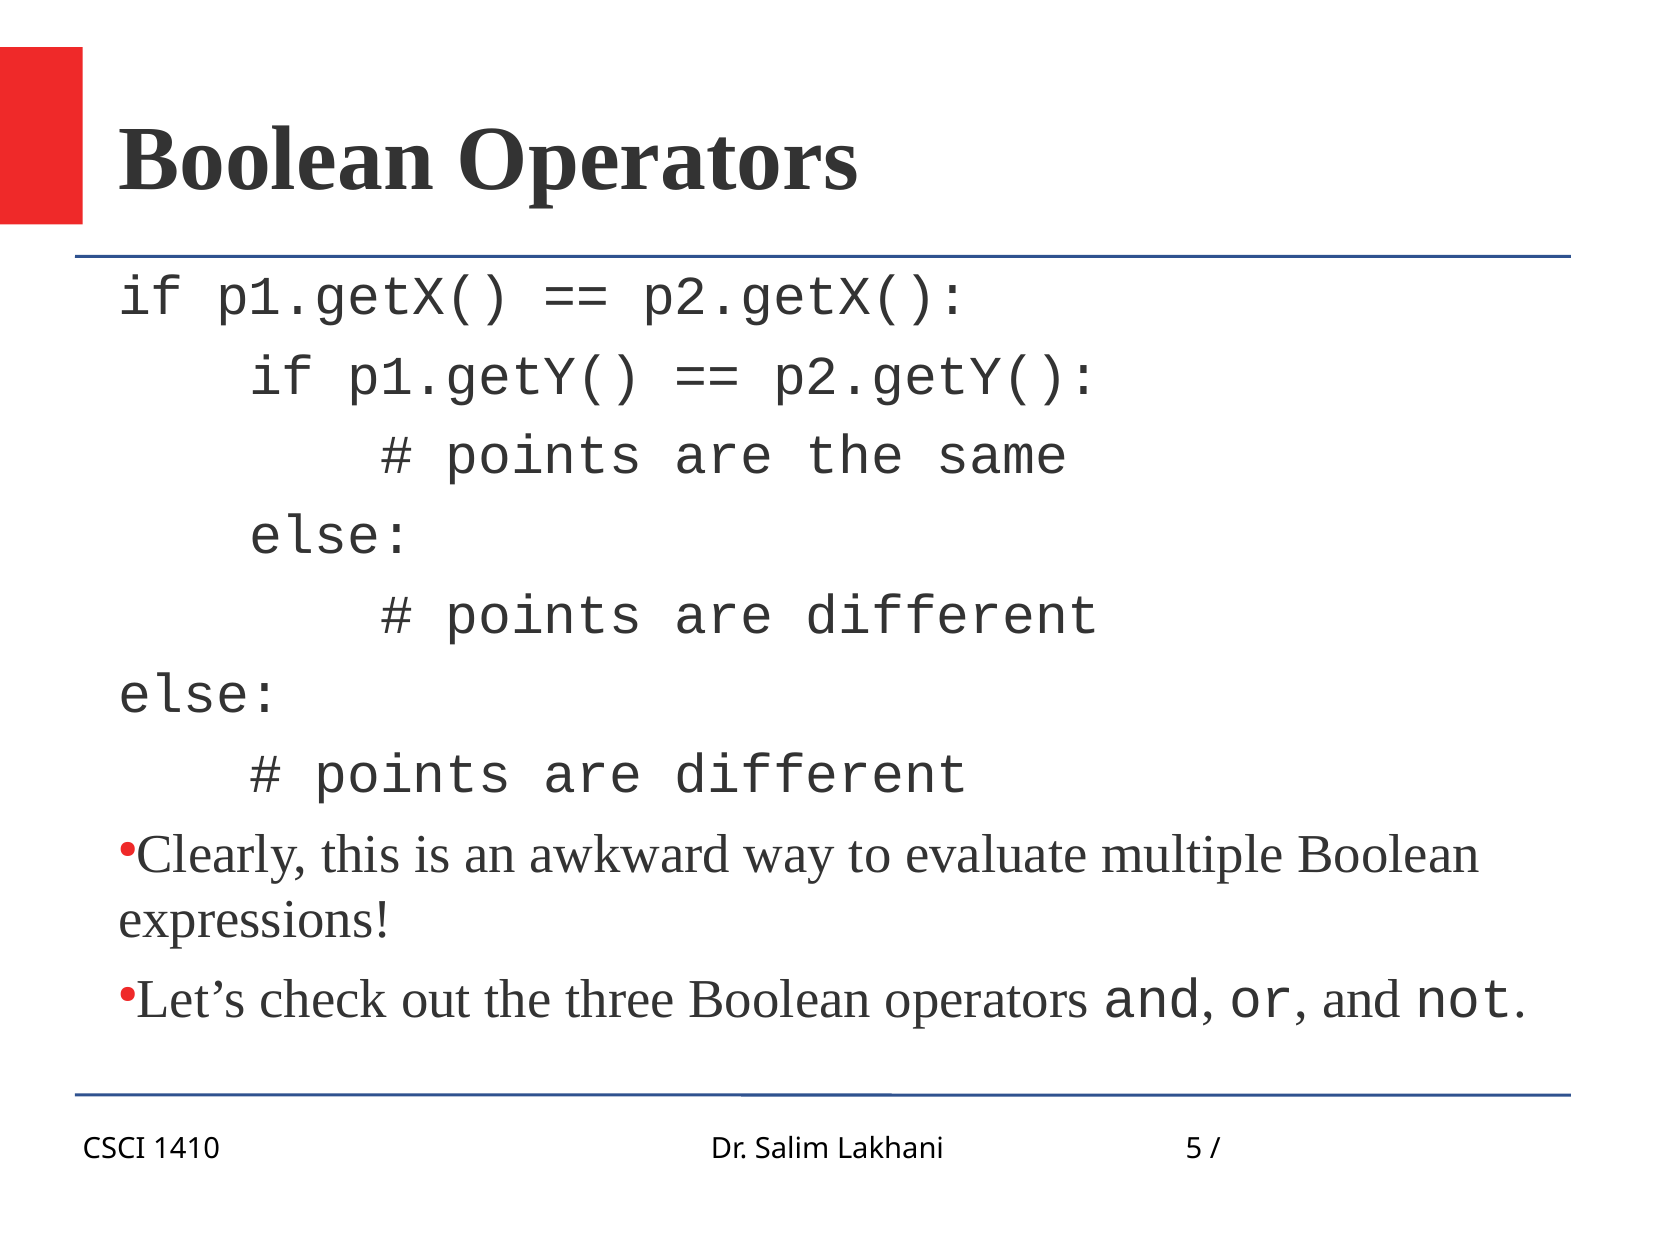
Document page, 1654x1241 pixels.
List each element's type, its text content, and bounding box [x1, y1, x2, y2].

text_box CSCI 1410 [82, 1129, 468, 1216]
text_box Dr. Salim Lakhani [565, 1129, 1090, 1216]
title Boolean Operators [118, 49, 1571, 257]
list if p1.getX() == p2.getX(): if p1.getY() == p2.getY(): # points are the same else: # points are different else: # points are different Clearly, this is an awkward way to evaluate multiple Boolean expressions! Let’s check out the three Boolean operators and, or, and not. [118, 259, 1536, 1045]
text_box / [1185, 1129, 1571, 1216]
